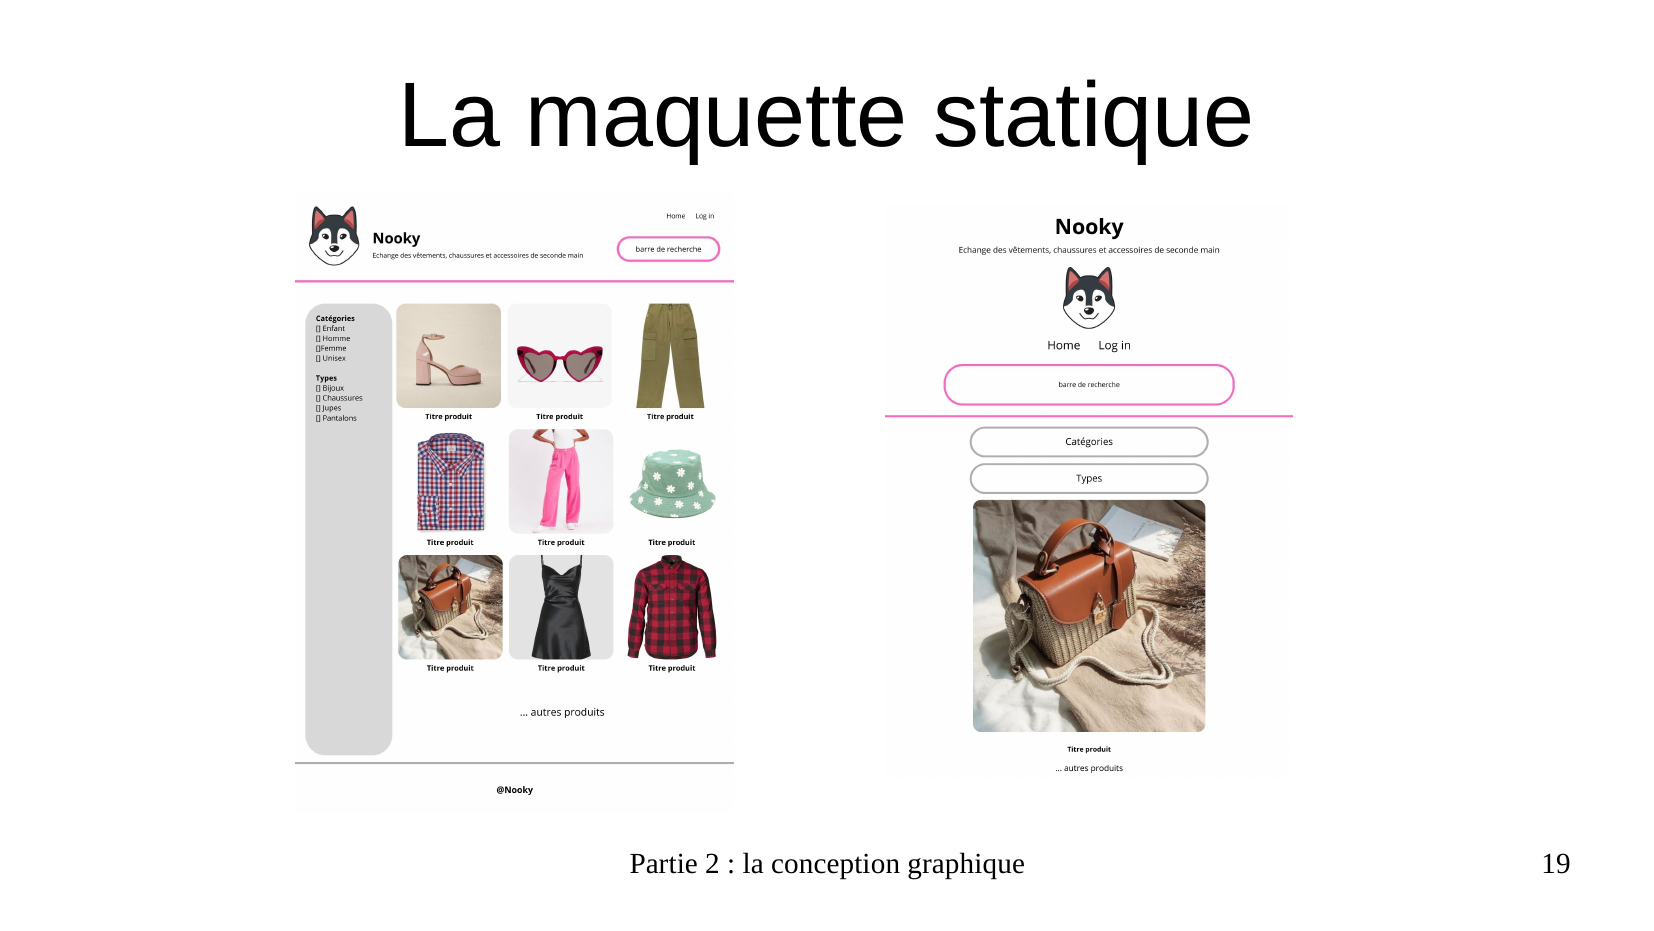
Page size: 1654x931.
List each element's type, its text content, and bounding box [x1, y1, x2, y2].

title La maquette statique [82, 37, 1571, 193]
picture [295, 192, 734, 813]
picture [885, 204, 1293, 780]
